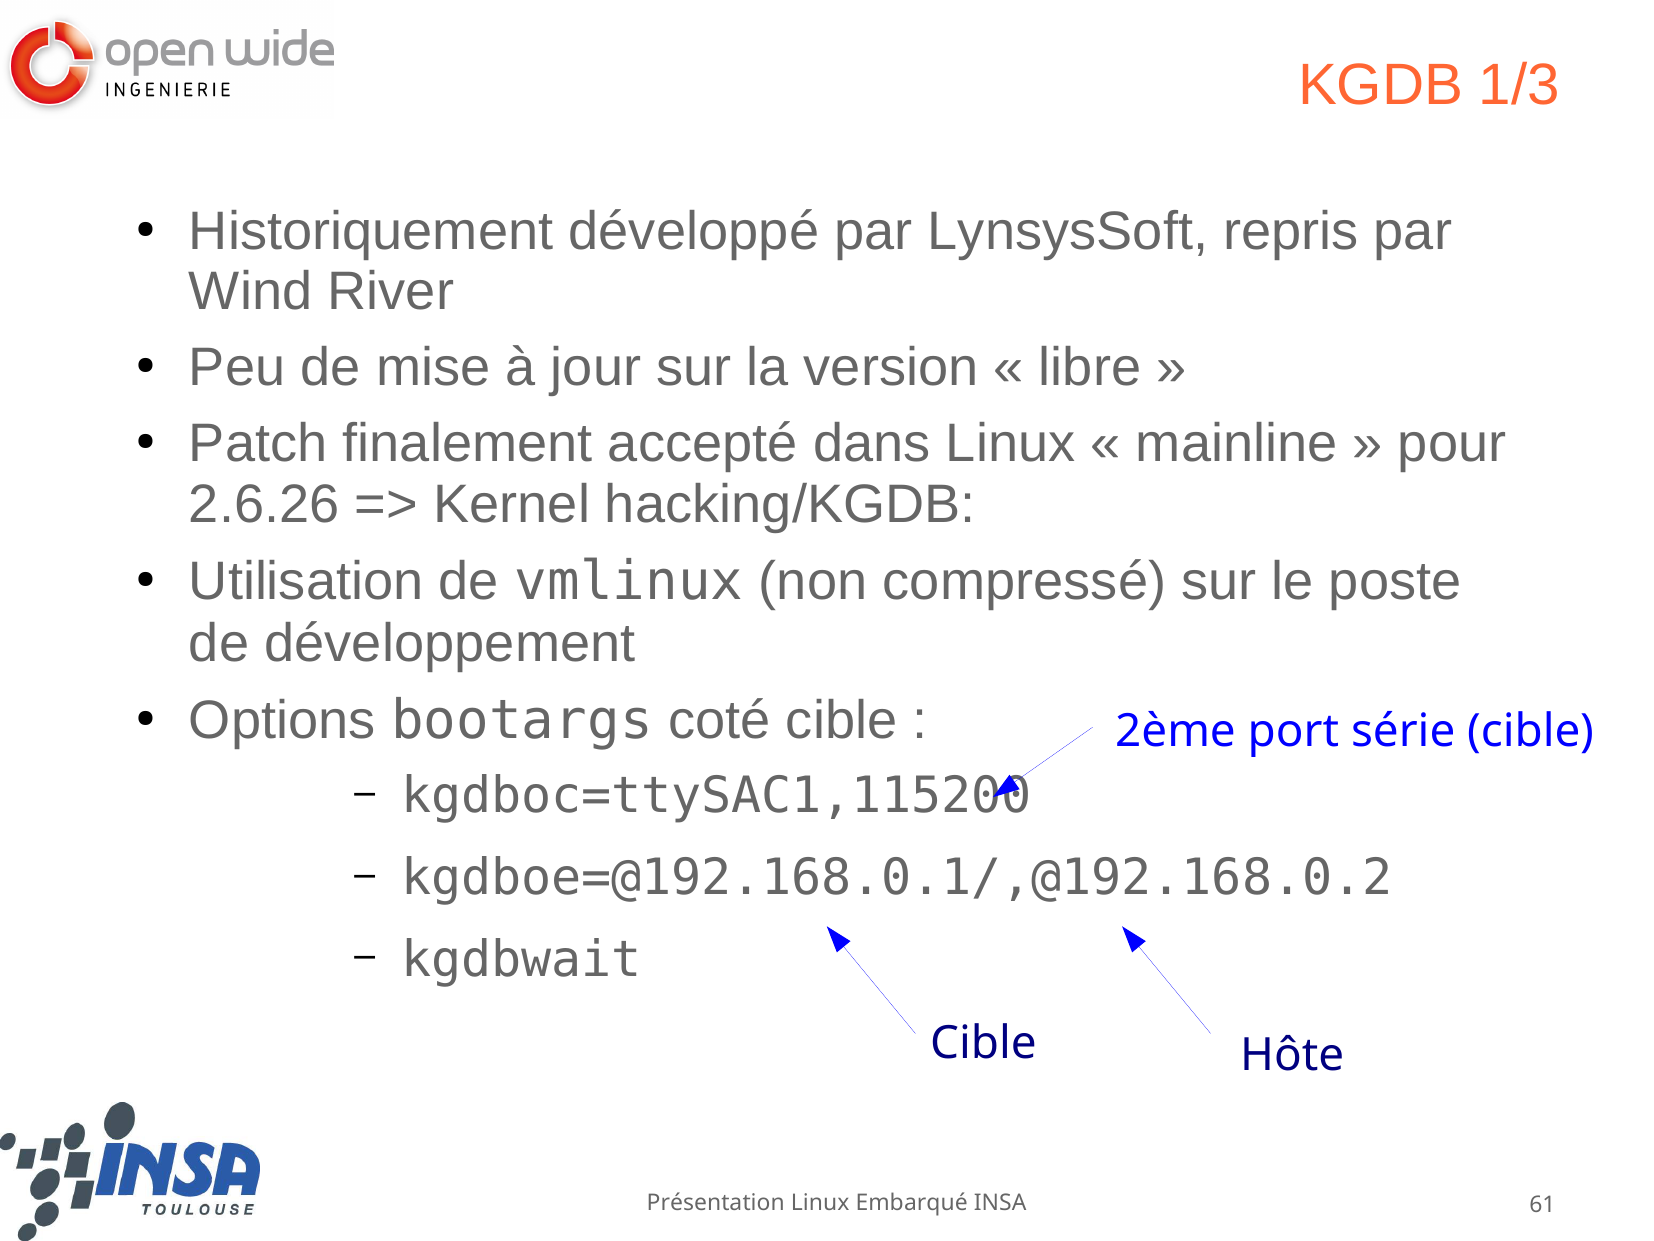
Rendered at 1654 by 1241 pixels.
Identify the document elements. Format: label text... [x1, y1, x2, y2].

title KGDB 1/3 [602, 12, 1561, 157]
text_box Cible [930, 1009, 1045, 1064]
picture [0, 1102, 260, 1241]
picture [0, 0, 334, 119]
text_box Hôte [1240, 1021, 1350, 1076]
list Historiquement développé par LynsysSoft, repris par Wind River Peu de mise à jour sur la version « libre » Patch finalement accepté dans Linux « mainline » pour 2.6.26 => Kernel hacking/KGDB: Utilisation de vmlinux (non compressé) sur le poste de développement Options bootargs coté cible : kgdboc=ttySAC1,115200 kgdboe=@192.168.0.1/,@192.168.0.2 kgdbwait [118, 200, 1531, 1071]
text_box 2ème port série (cible) [1115, 697, 1638, 751]
